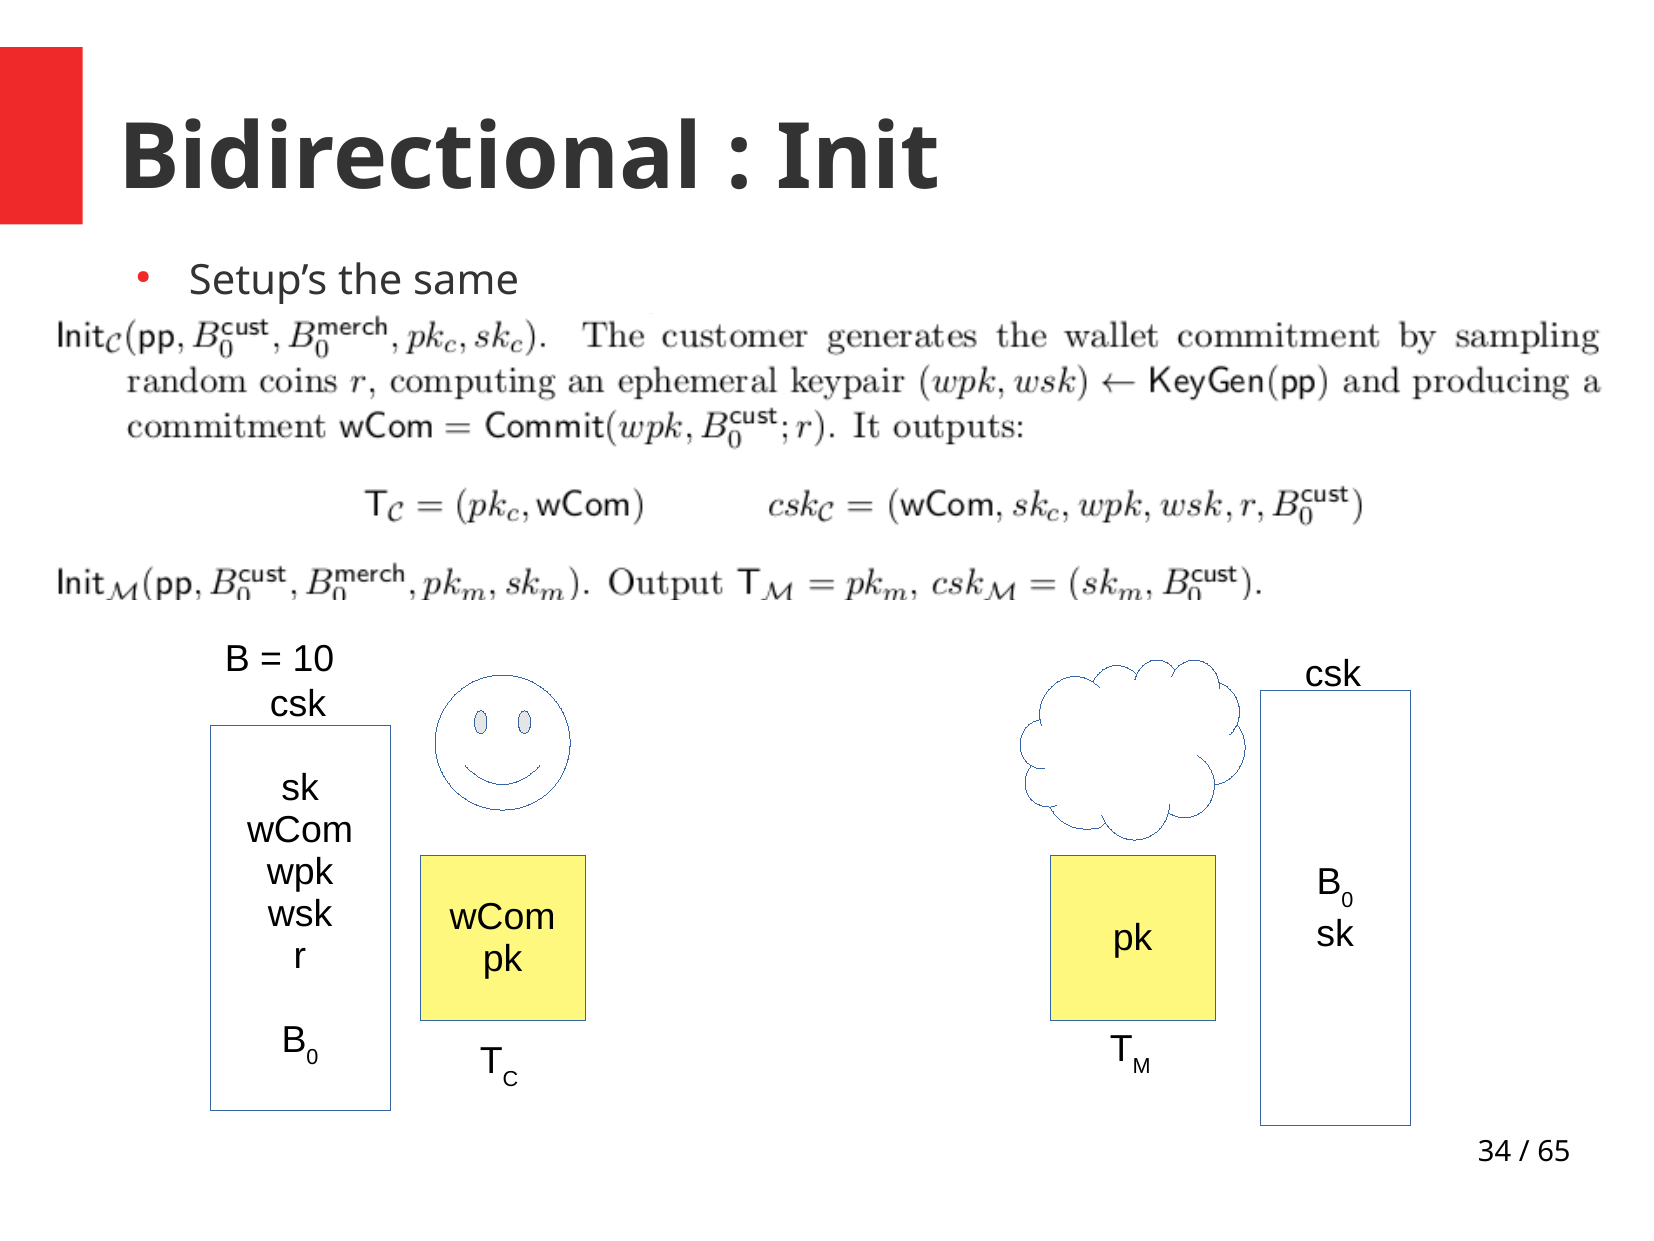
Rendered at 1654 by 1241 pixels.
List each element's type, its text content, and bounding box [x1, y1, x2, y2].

text_box B0 sk [1260, 690, 1411, 1126]
text_box wCom pk [420, 855, 586, 1021]
text_box TC [465, 1032, 556, 1141]
text_box B = 10 [210, 630, 361, 687]
text_box pk [1050, 855, 1216, 1021]
text_box TM [1095, 1021, 1186, 1128]
title Bidirectional : Init [118, 49, 1571, 257]
text_box csk [255, 687, 346, 741]
text_box [1020, 660, 1246, 841]
text_box [435, 675, 571, 811]
text_box csk [1290, 645, 1381, 706]
text_box sk wCom wpk wsk r B0 [210, 725, 391, 1111]
list Setup’s the same [118, 249, 526, 313]
picture [30, 313, 1605, 600]
